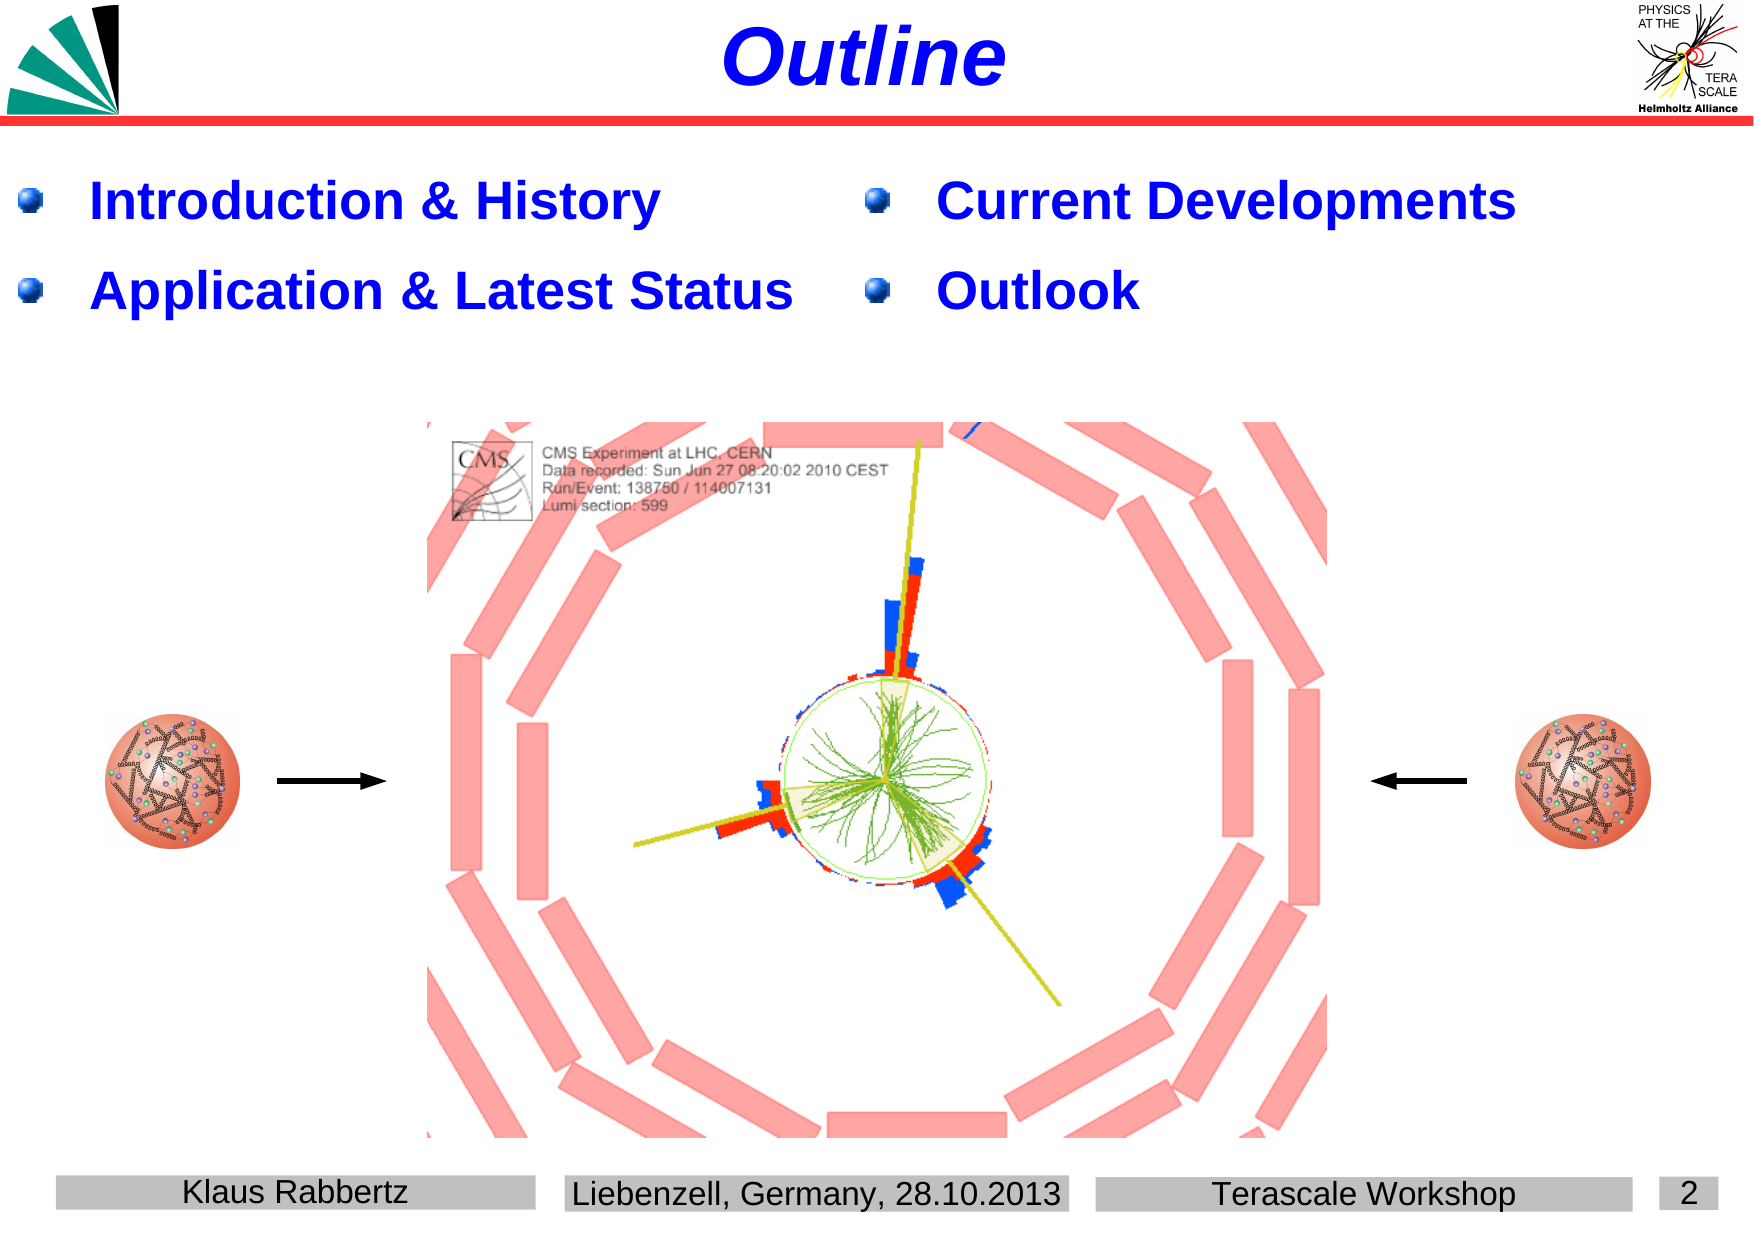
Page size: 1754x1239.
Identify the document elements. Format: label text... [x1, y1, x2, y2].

picture [427, 422, 1327, 1139]
picture [105, 714, 240, 849]
title Outline [123, 0, 1606, 114]
picture [1631, 1, 1745, 115]
list Introduction & History Application & Latest Status [7, 170, 853, 333]
picture [7, 5, 119, 116]
picture [1515, 714, 1651, 849]
list Current Developments Outlook [853, 170, 1742, 333]
